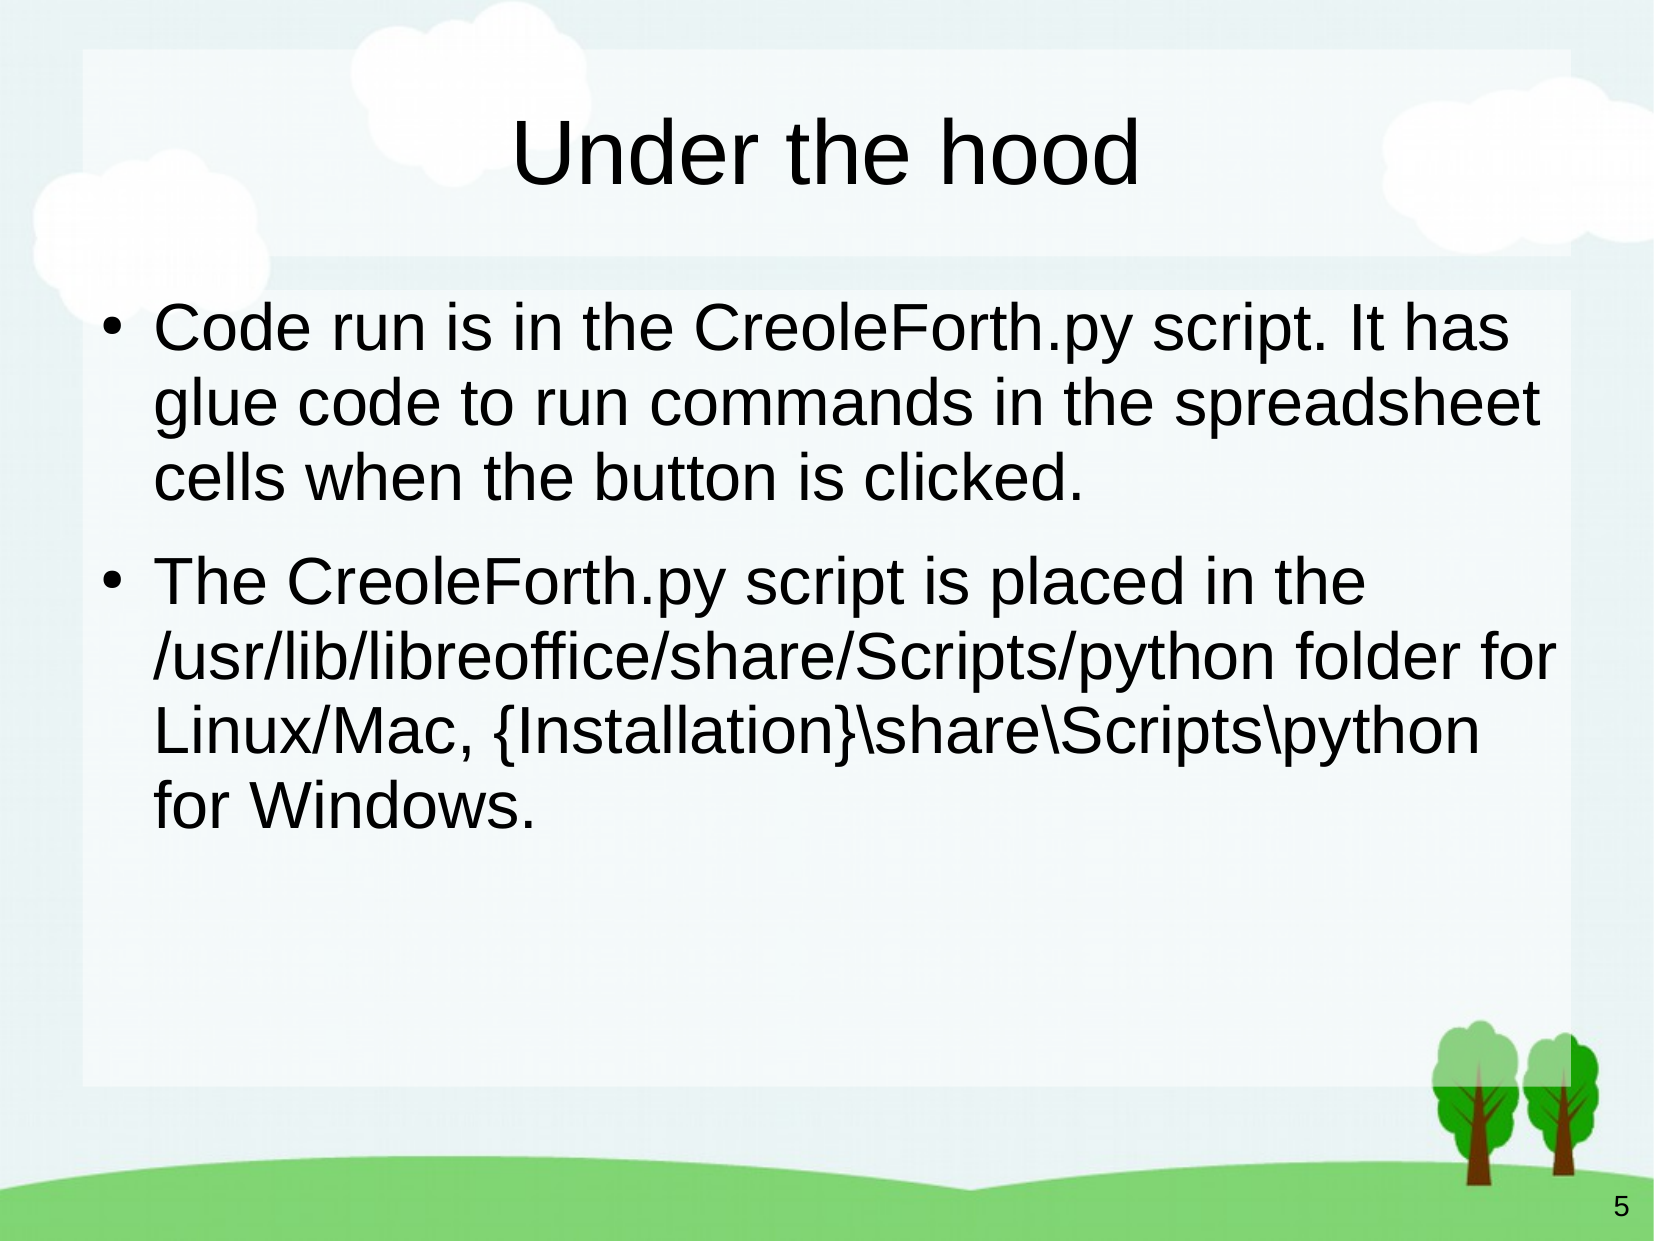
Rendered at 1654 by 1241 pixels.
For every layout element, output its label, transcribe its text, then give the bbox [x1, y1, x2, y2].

list Code run is in the CreoleForth.py script. It has glue code to run commands in the spreadsheet cells when the button is clicked. The CreoleForth.py script is placed in the /usr/lib/libreoffice/share/Scripts/python folder for Linux/Mac, {Installation}\share\Scripts\python for Windows. [82, 290, 1571, 1087]
picture [0, 0, 1654, 1241]
title Under the hood [82, 49, 1571, 257]
